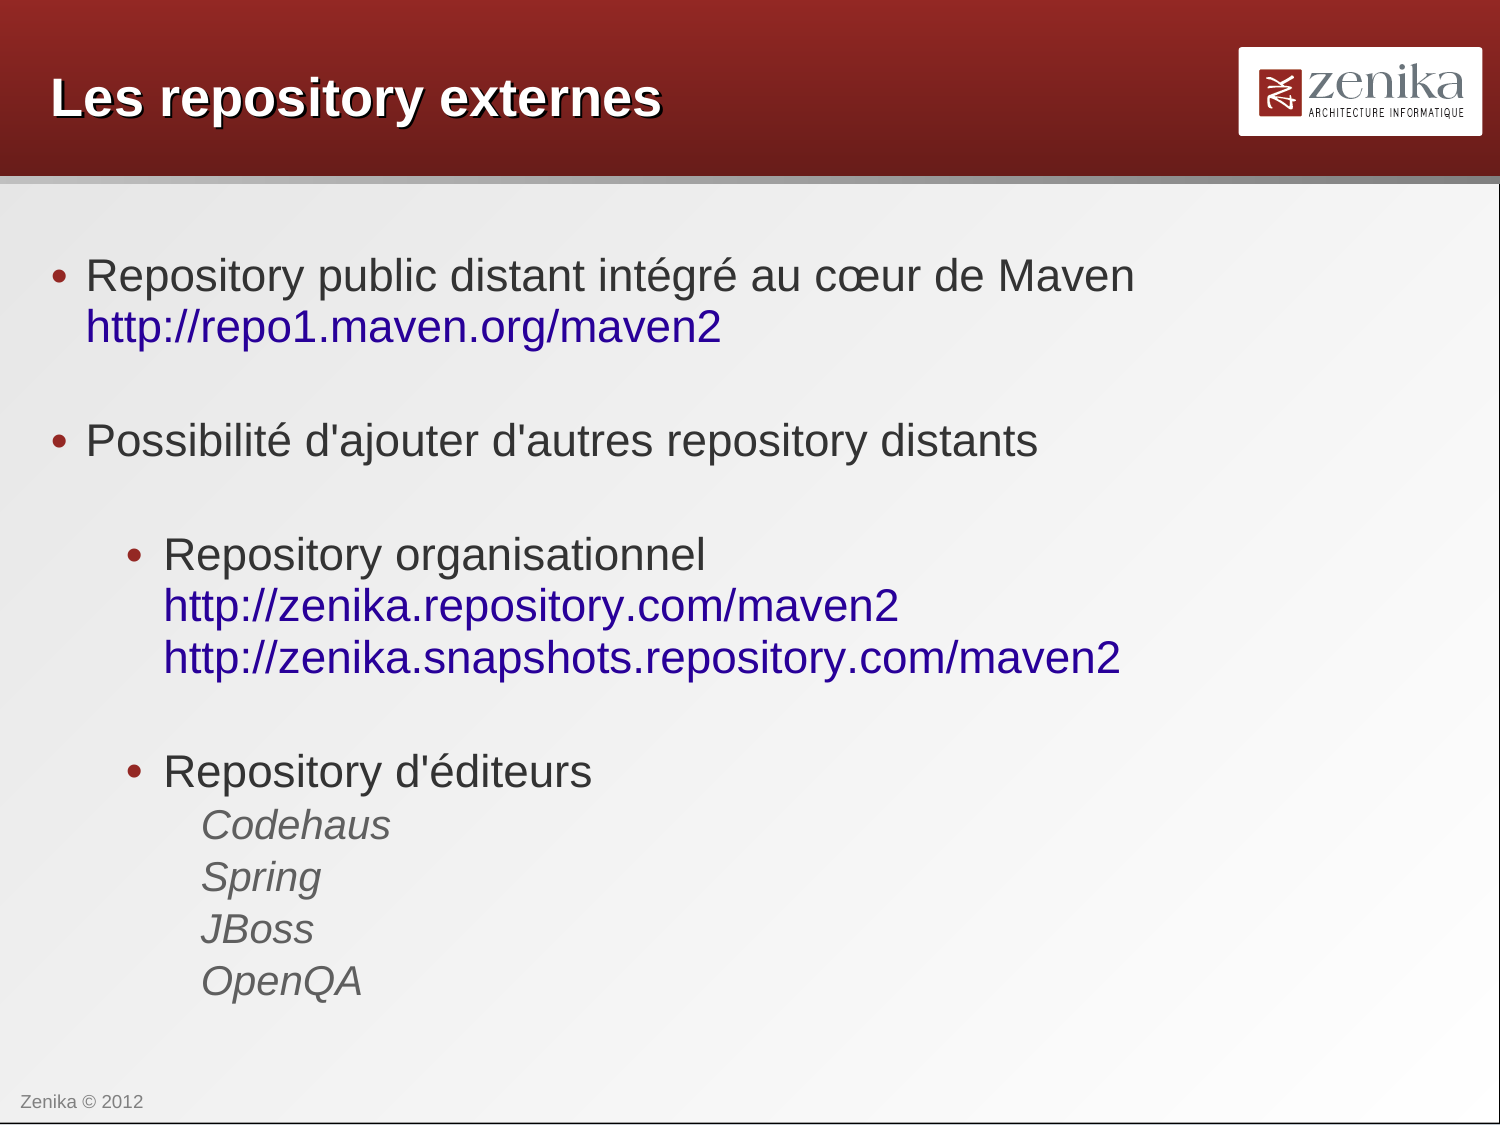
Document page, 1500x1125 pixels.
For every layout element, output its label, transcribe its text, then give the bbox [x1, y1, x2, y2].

picture [1257, 58, 1464, 125]
title Les repository externes [50, 15, 1206, 180]
list Repository public distant intégré au cœur de Maven http://repo1.maven.org/maven2 Possibilité d'ajouter d'autres repository distants Repository organisationnel http://zenika.repository.com/maven2 http://zenika.snapshots.repository.com/maven2 Repository d'éditeurs Codehaus Spring JBoss OpenQA [50, 249, 1435, 1125]
